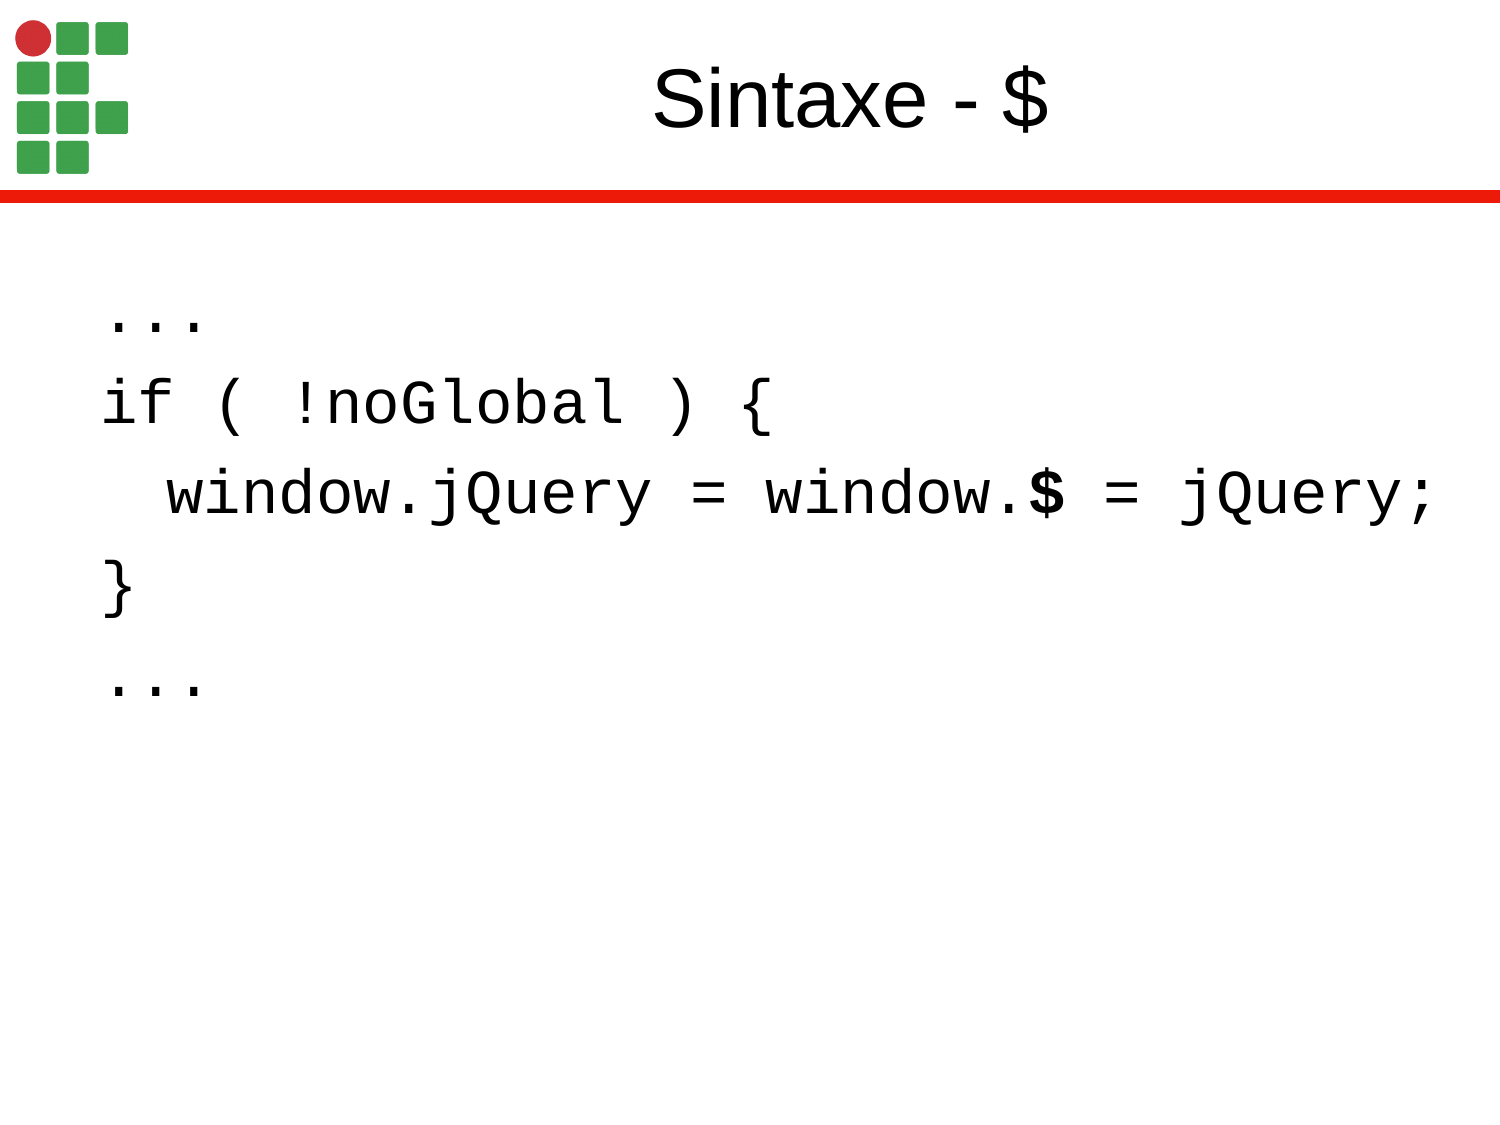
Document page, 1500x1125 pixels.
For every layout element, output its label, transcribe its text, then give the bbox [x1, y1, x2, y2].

picture [14, 16, 130, 178]
list ... if ( !noGlobal ) { window.jQuery = window.$ = jQuery; } ... [29, 207, 1471, 1087]
title Sintaxe - $ [230, 0, 1471, 202]
